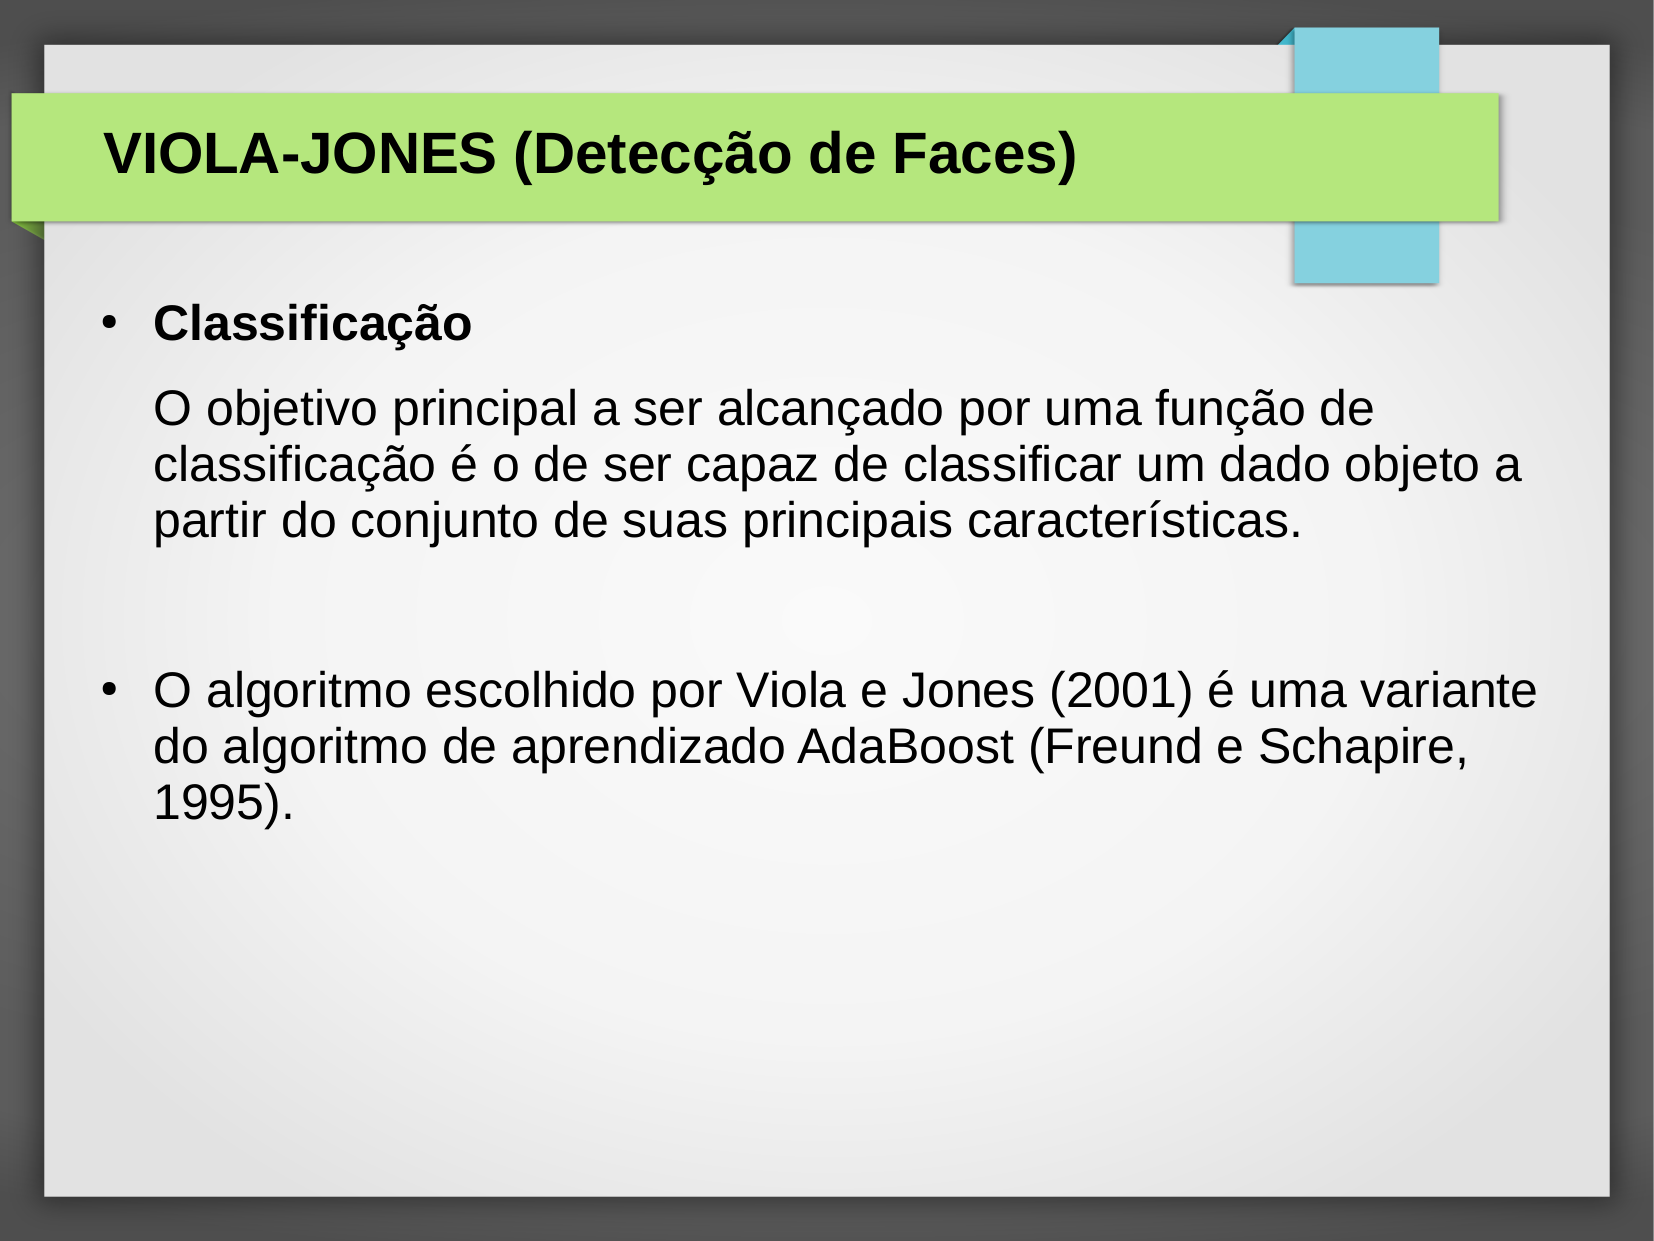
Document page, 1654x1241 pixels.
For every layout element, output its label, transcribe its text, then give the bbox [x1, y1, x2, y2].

list Classificação O objetivo principal a ser alcançado por uma função de classificação é o de ser capaz de classificar um dado objeto a partir do conjunto de suas principais características. O algoritmo escolhido por Viola e Jones (2001) é uma variante do algoritmo de aprendizado AdaBoost (Freund e Schapire, 1995). [82, 295, 1571, 1015]
title VIOLA-JONES (Detecção de Faces) [82, 94, 1264, 213]
picture [0, 0, 1654, 1241]
